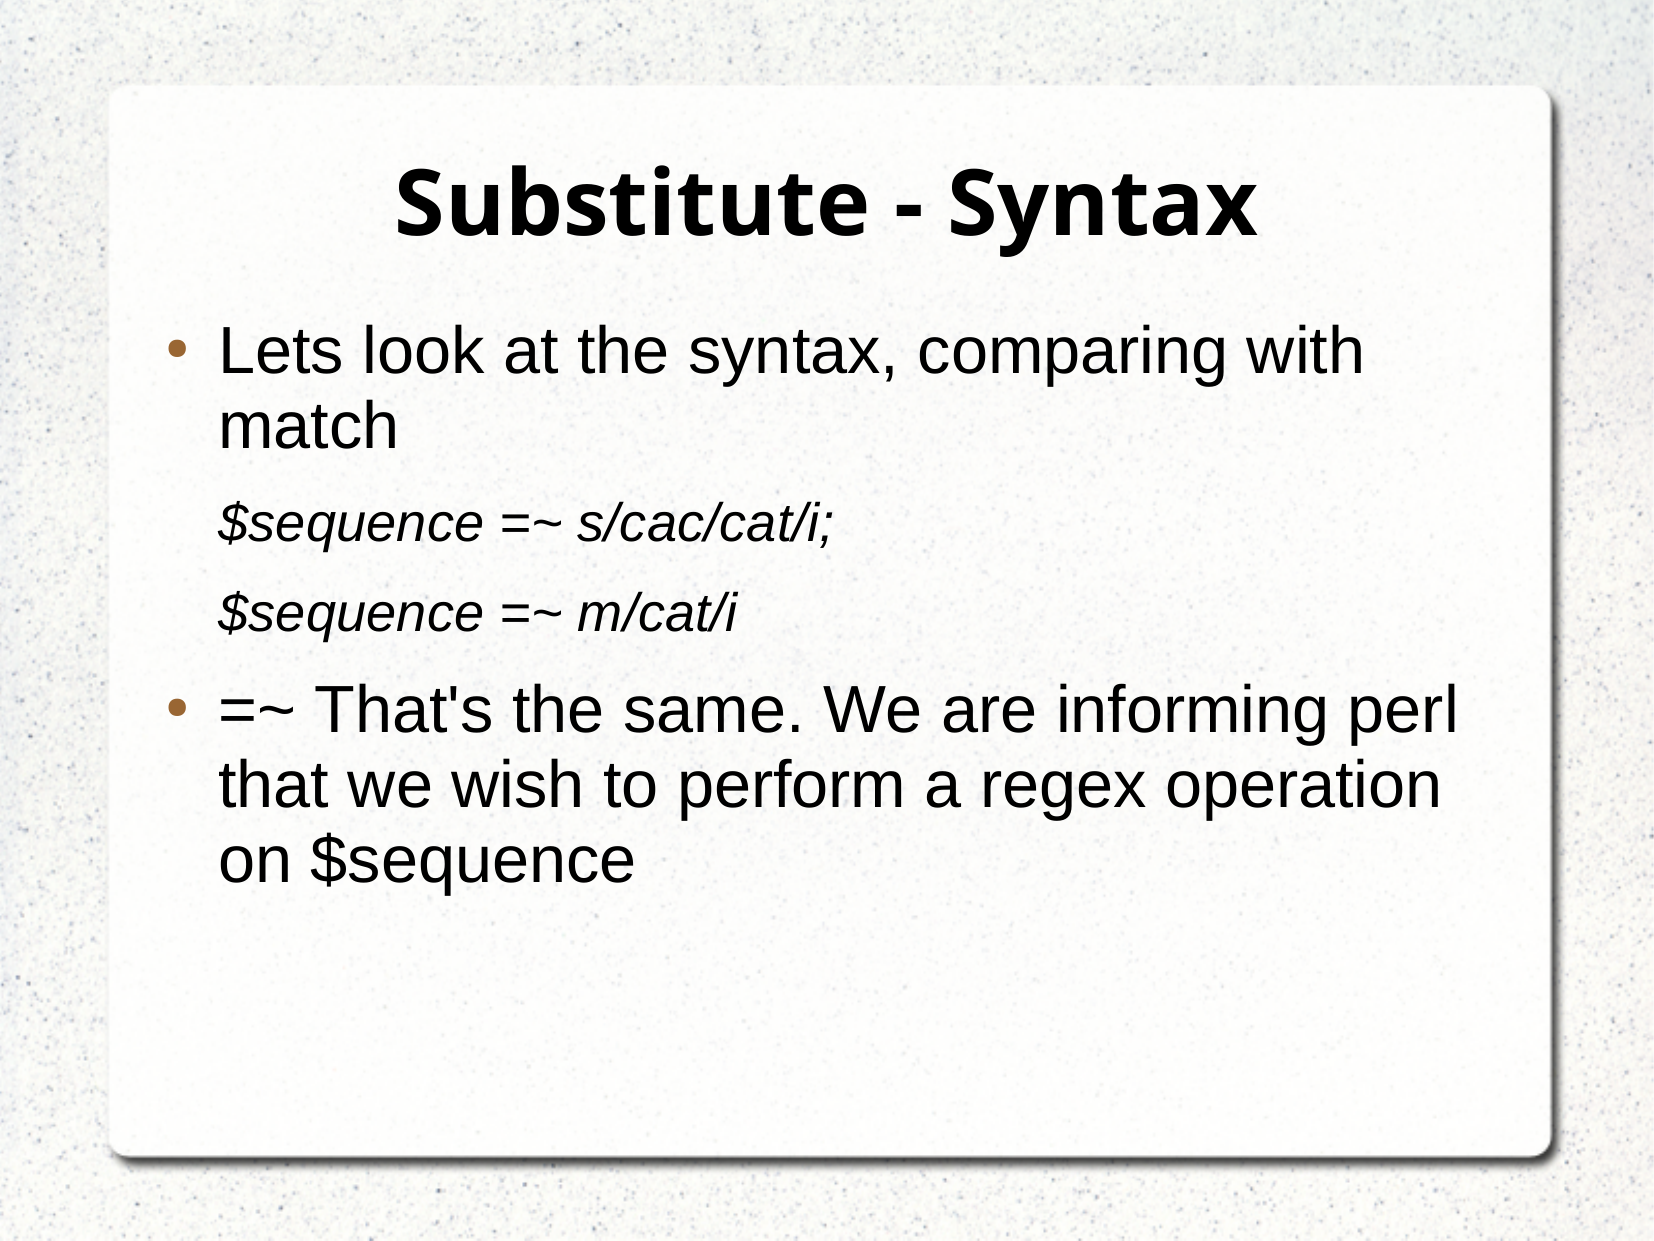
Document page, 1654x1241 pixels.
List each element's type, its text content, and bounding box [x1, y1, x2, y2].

title Substitute - Syntax [118, 96, 1536, 304]
picture [0, 0, 1654, 1241]
list Lets look at the syntax, comparing with match $sequence =~ s/cac/cat/i; $sequence =~ m/cat/i =~ That's the same. We are informing perl that we wish to perform a regex operation on $sequence [147, 313, 1506, 948]
